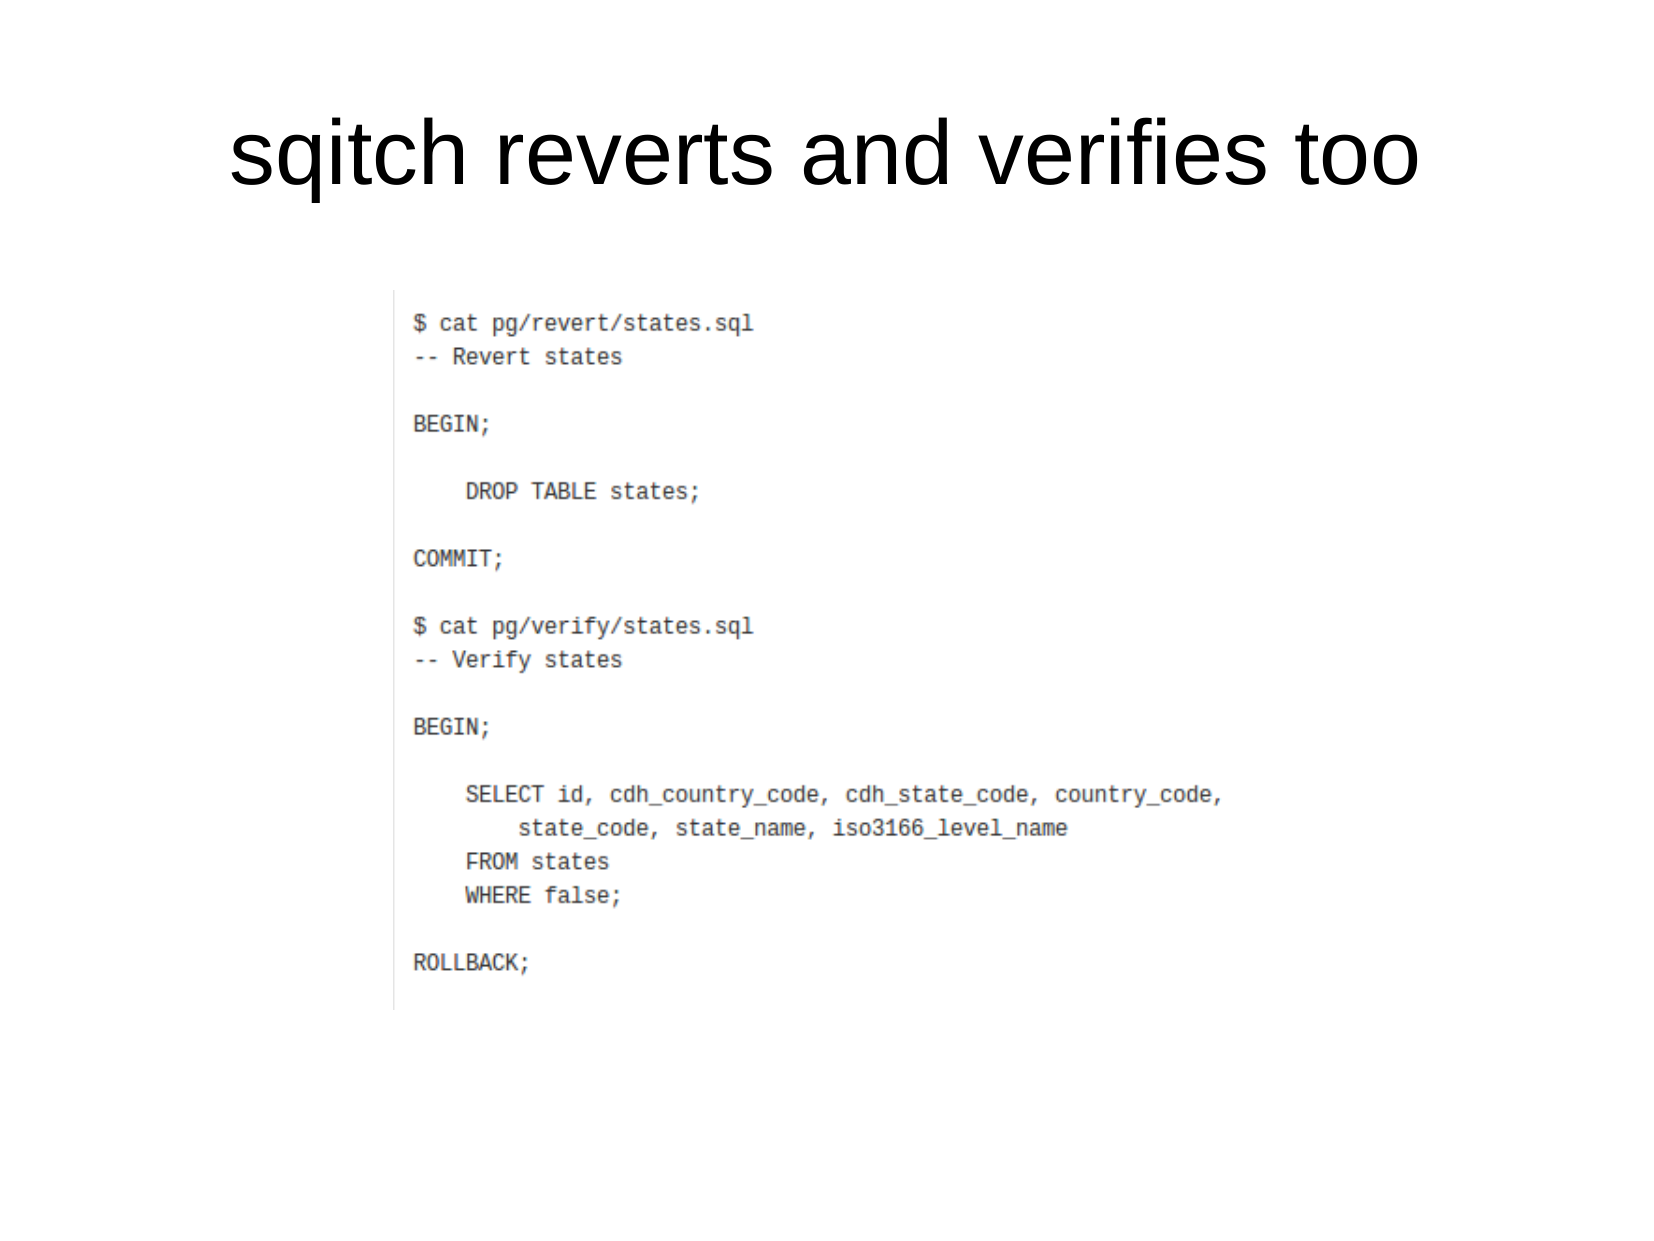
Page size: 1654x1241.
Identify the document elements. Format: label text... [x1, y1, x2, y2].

picture [393, 290, 1261, 1010]
title sqitch reverts and verifies too [82, 49, 1571, 257]
